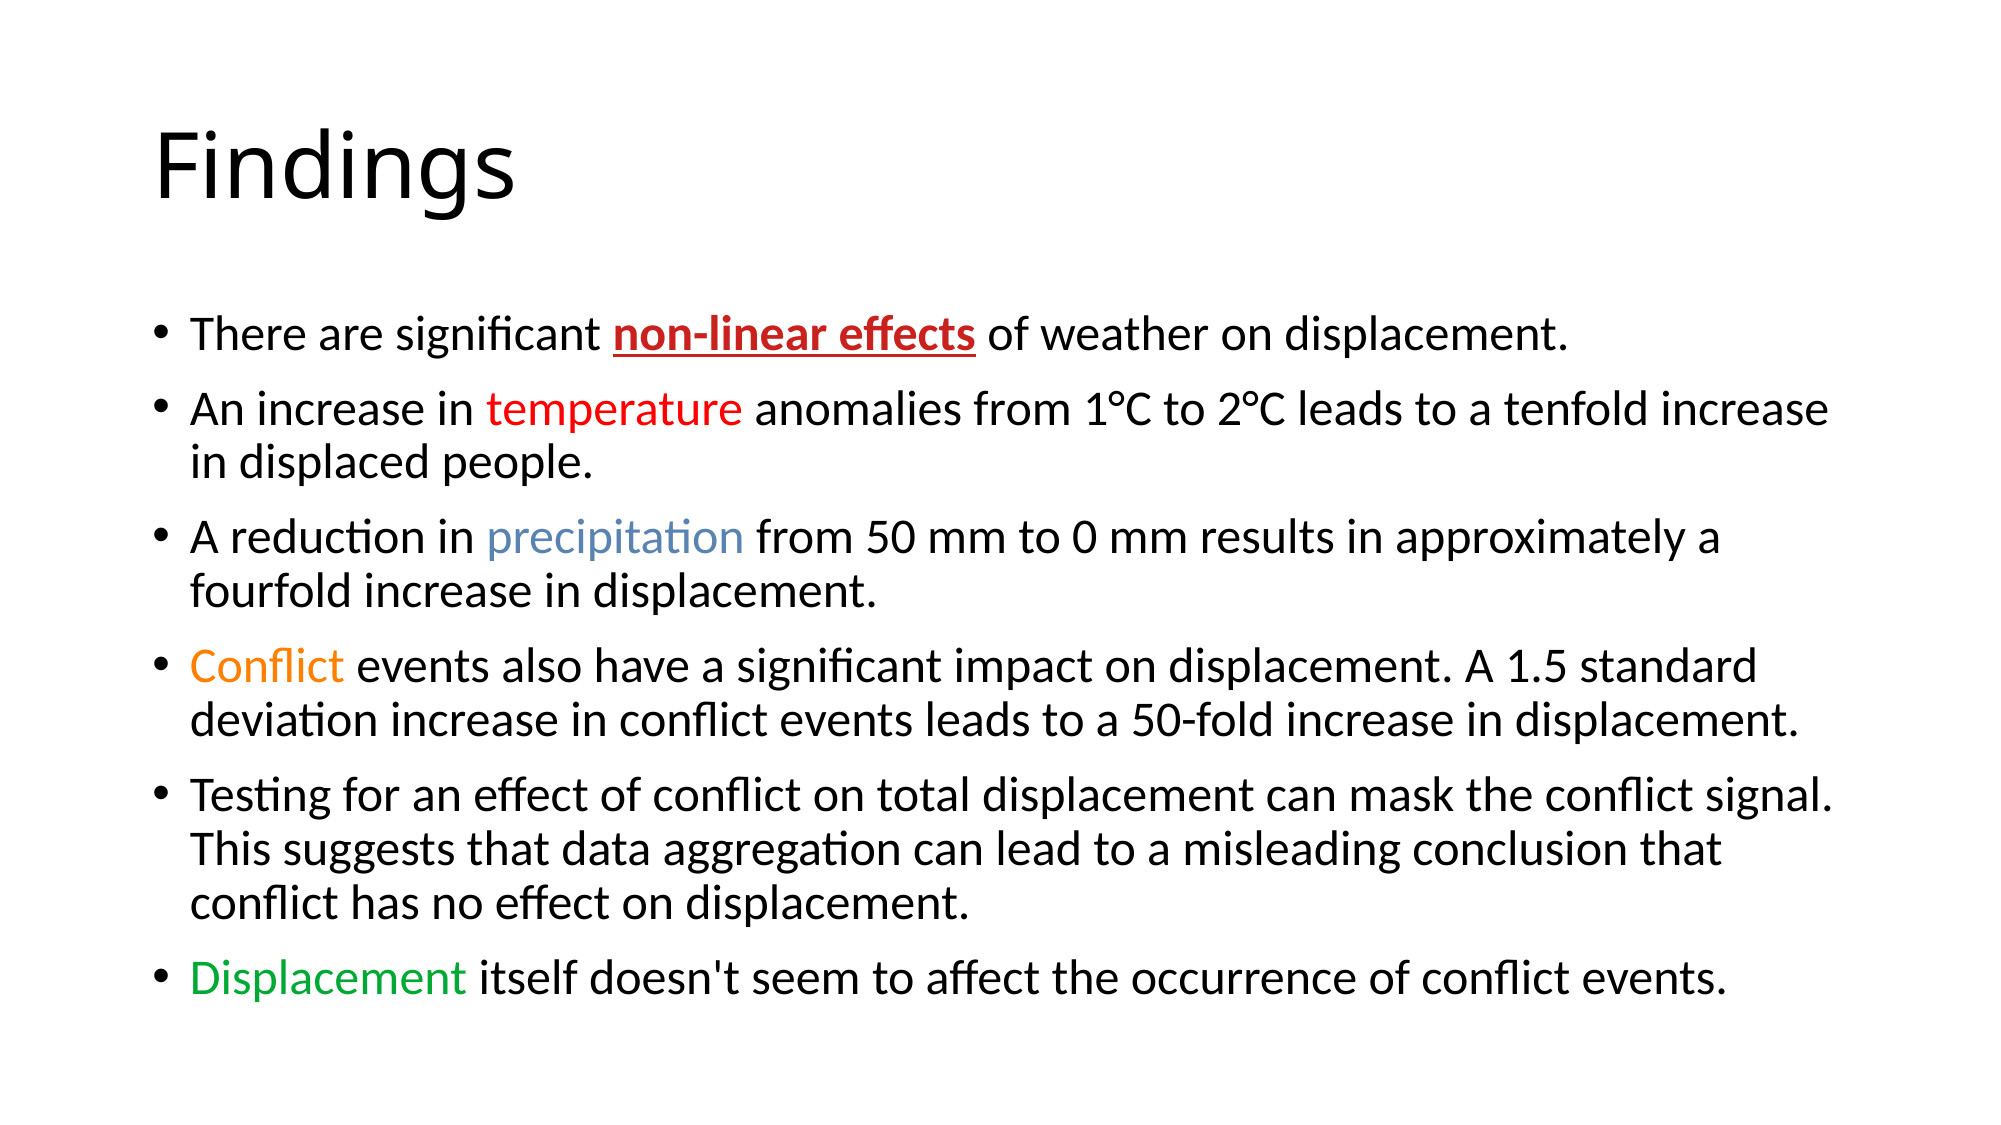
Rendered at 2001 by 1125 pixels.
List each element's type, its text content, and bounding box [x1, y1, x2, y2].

title Findings [137, 59, 1863, 278]
list There are significant non-linear effects of weather on displacement. An increase in temperature anomalies from 1°C to 2°C leads to a tenfold increase in displaced people. A reduction in precipitation from 50 mm to 0 mm results in approximately a fourfold increase in displacement. Conflict events also have a significant impact on displacement. A 1.5 standard deviation increase in conflict events leads to a 50-fold increase in displacement. Testing for an effect of conflict on total displacement can mask the conflict signal. This suggests that data aggregation can lead to a misleading conclusion that conflict has no effect on displacement. Displacement itself doesn't seem to affect the occurrence of conflict events. [137, 299, 1863, 1014]
